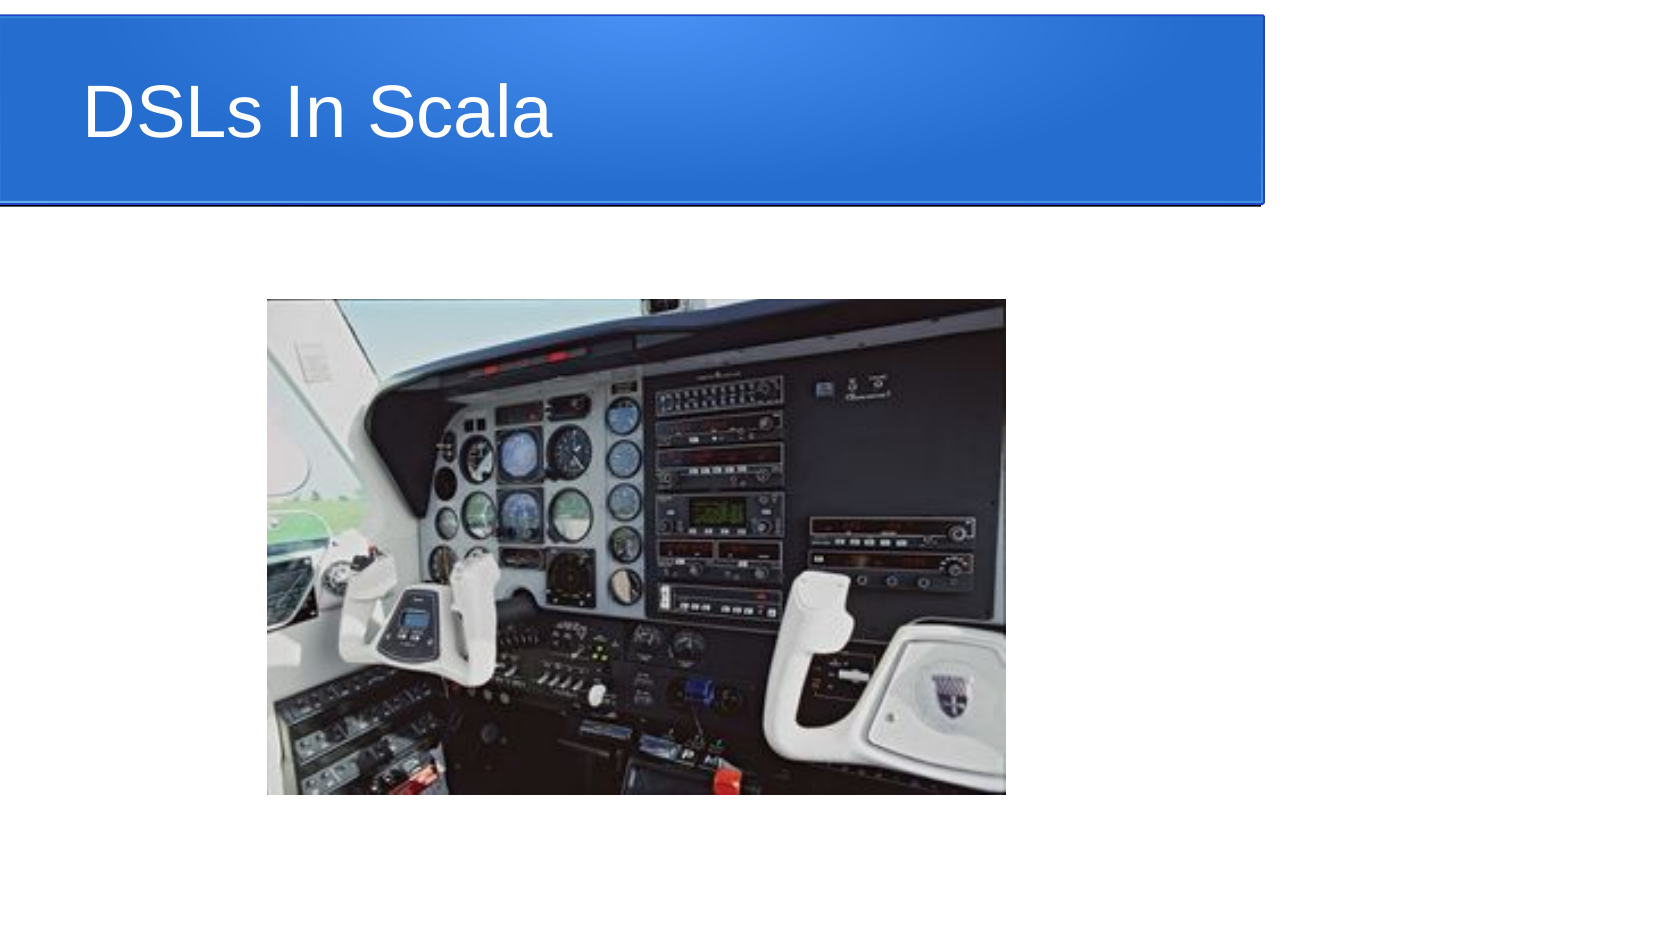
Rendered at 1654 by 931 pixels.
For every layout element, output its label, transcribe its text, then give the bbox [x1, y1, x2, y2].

title DSLs In Scala [82, 35, 1235, 189]
picture [267, 299, 1006, 796]
